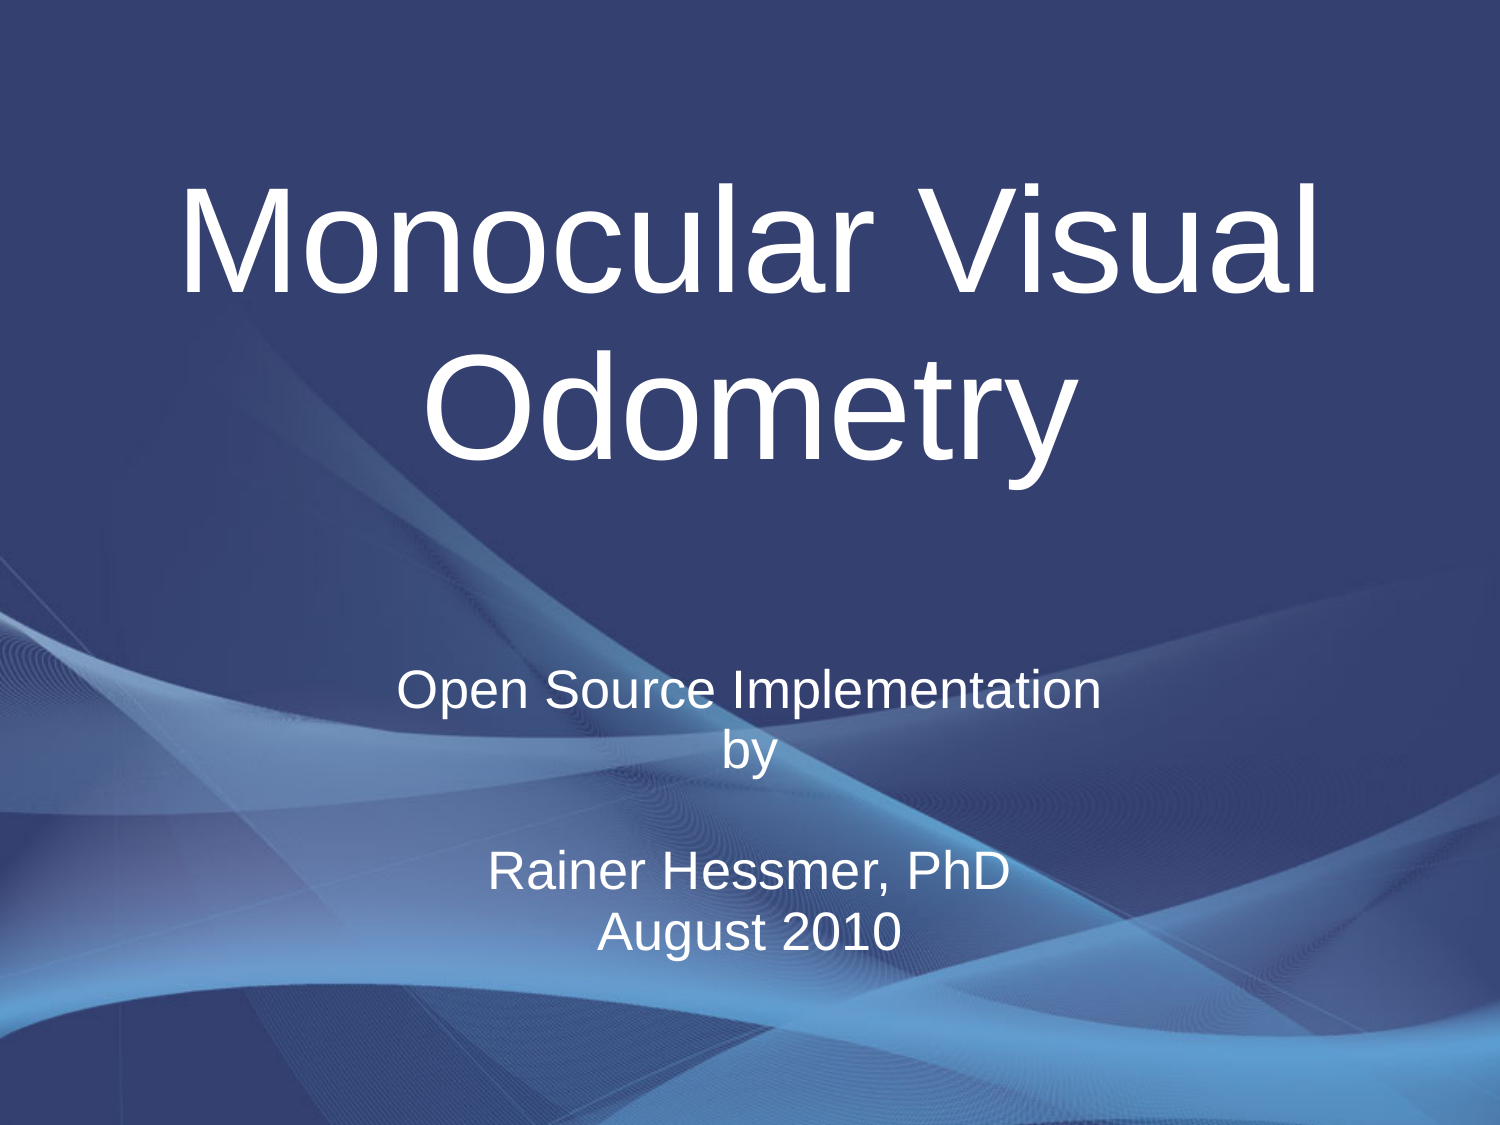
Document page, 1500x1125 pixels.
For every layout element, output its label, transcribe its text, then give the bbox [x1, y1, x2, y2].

title Monocular Visual Odometry Open Source Implementation by Rainer Hessmer, PhD August 2010 [112, 148, 1388, 970]
picture [0, 0, 1500, 1125]
